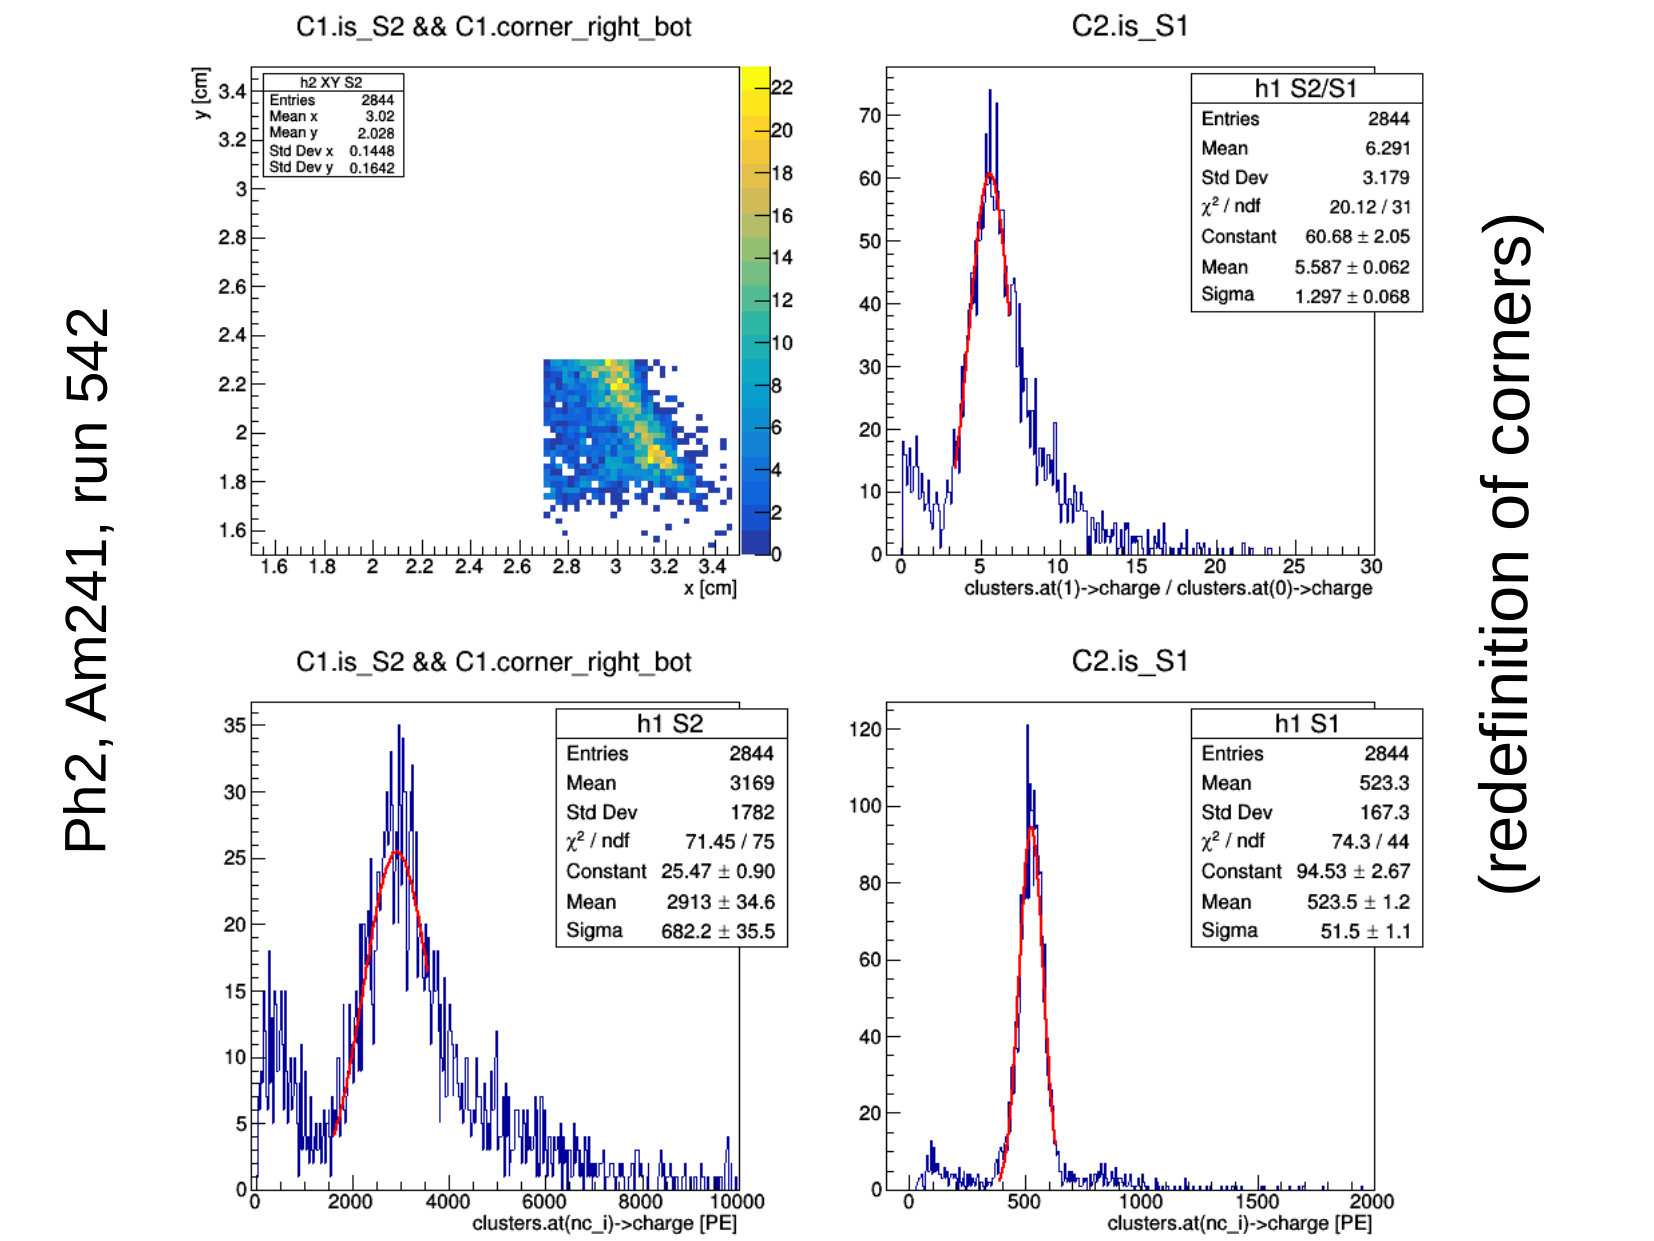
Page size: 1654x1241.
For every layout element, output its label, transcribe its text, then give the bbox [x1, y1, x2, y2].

picture [188, 0, 1433, 1238]
text_box Ph2, Am241, run 542 [45, 240, 182, 923]
text_box (redefinition of corners) [1457, 29, 1627, 1081]
